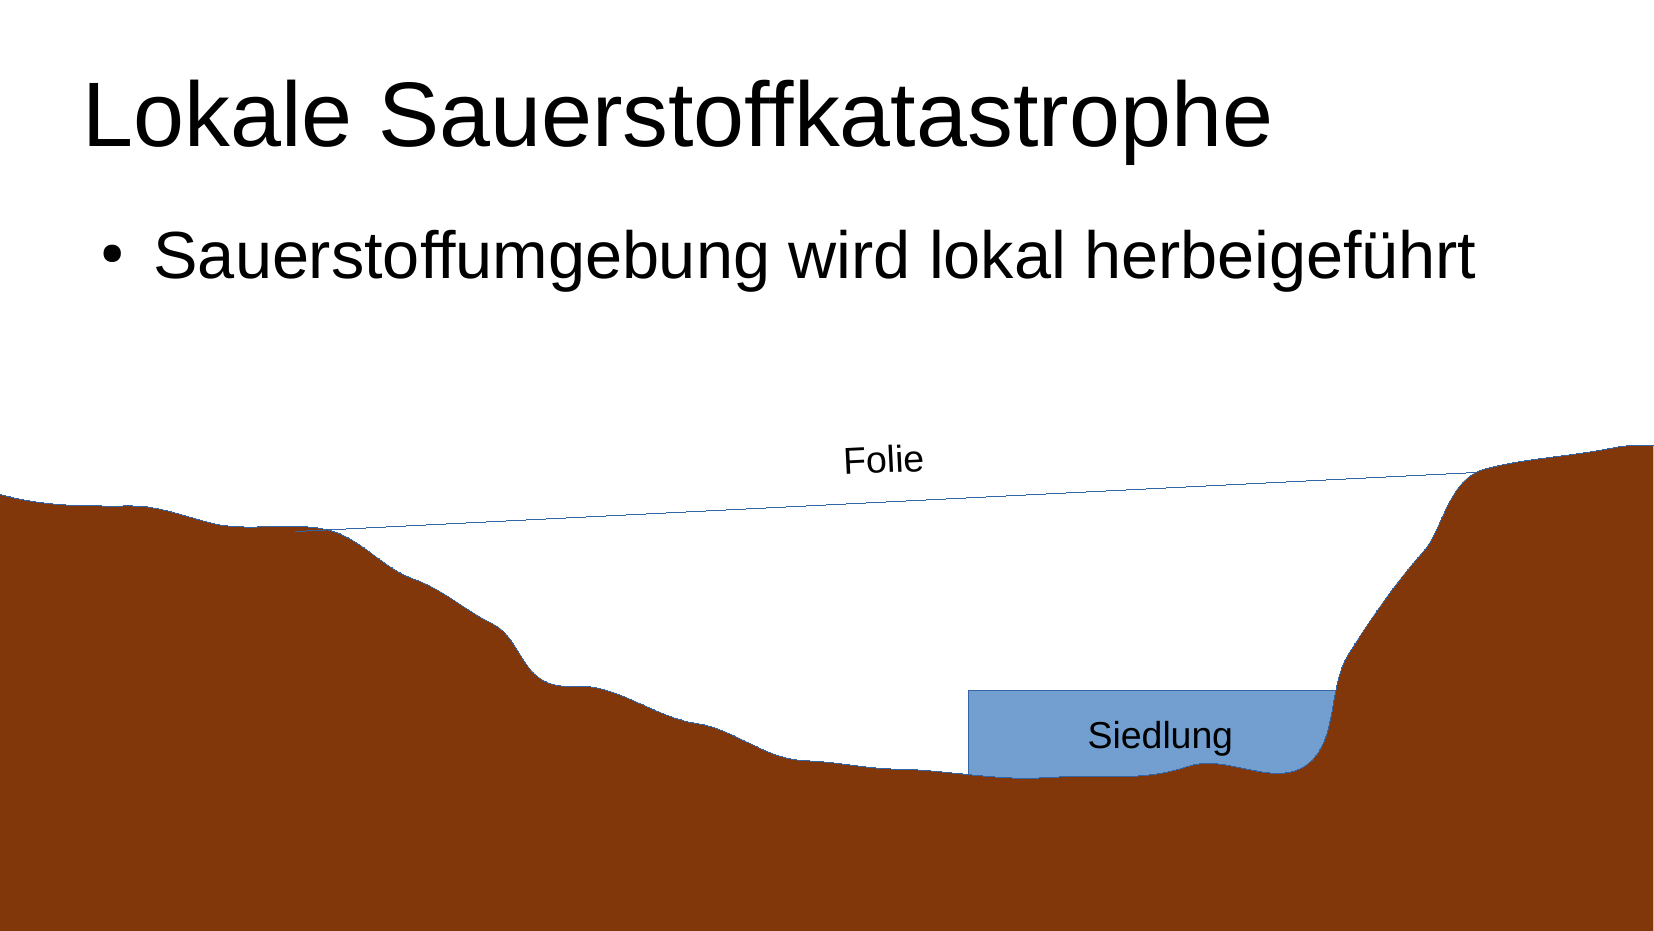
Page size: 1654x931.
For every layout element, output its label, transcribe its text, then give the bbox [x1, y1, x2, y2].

list Sauerstoffumgebung wird lokal herbeigeführt [82, 217, 1571, 414]
text_box Siedlung [968, 690, 1335, 778]
text_box [0, 445, 1654, 931]
title Lokale Sauerstoffkatastrophe [82, 37, 1571, 193]
